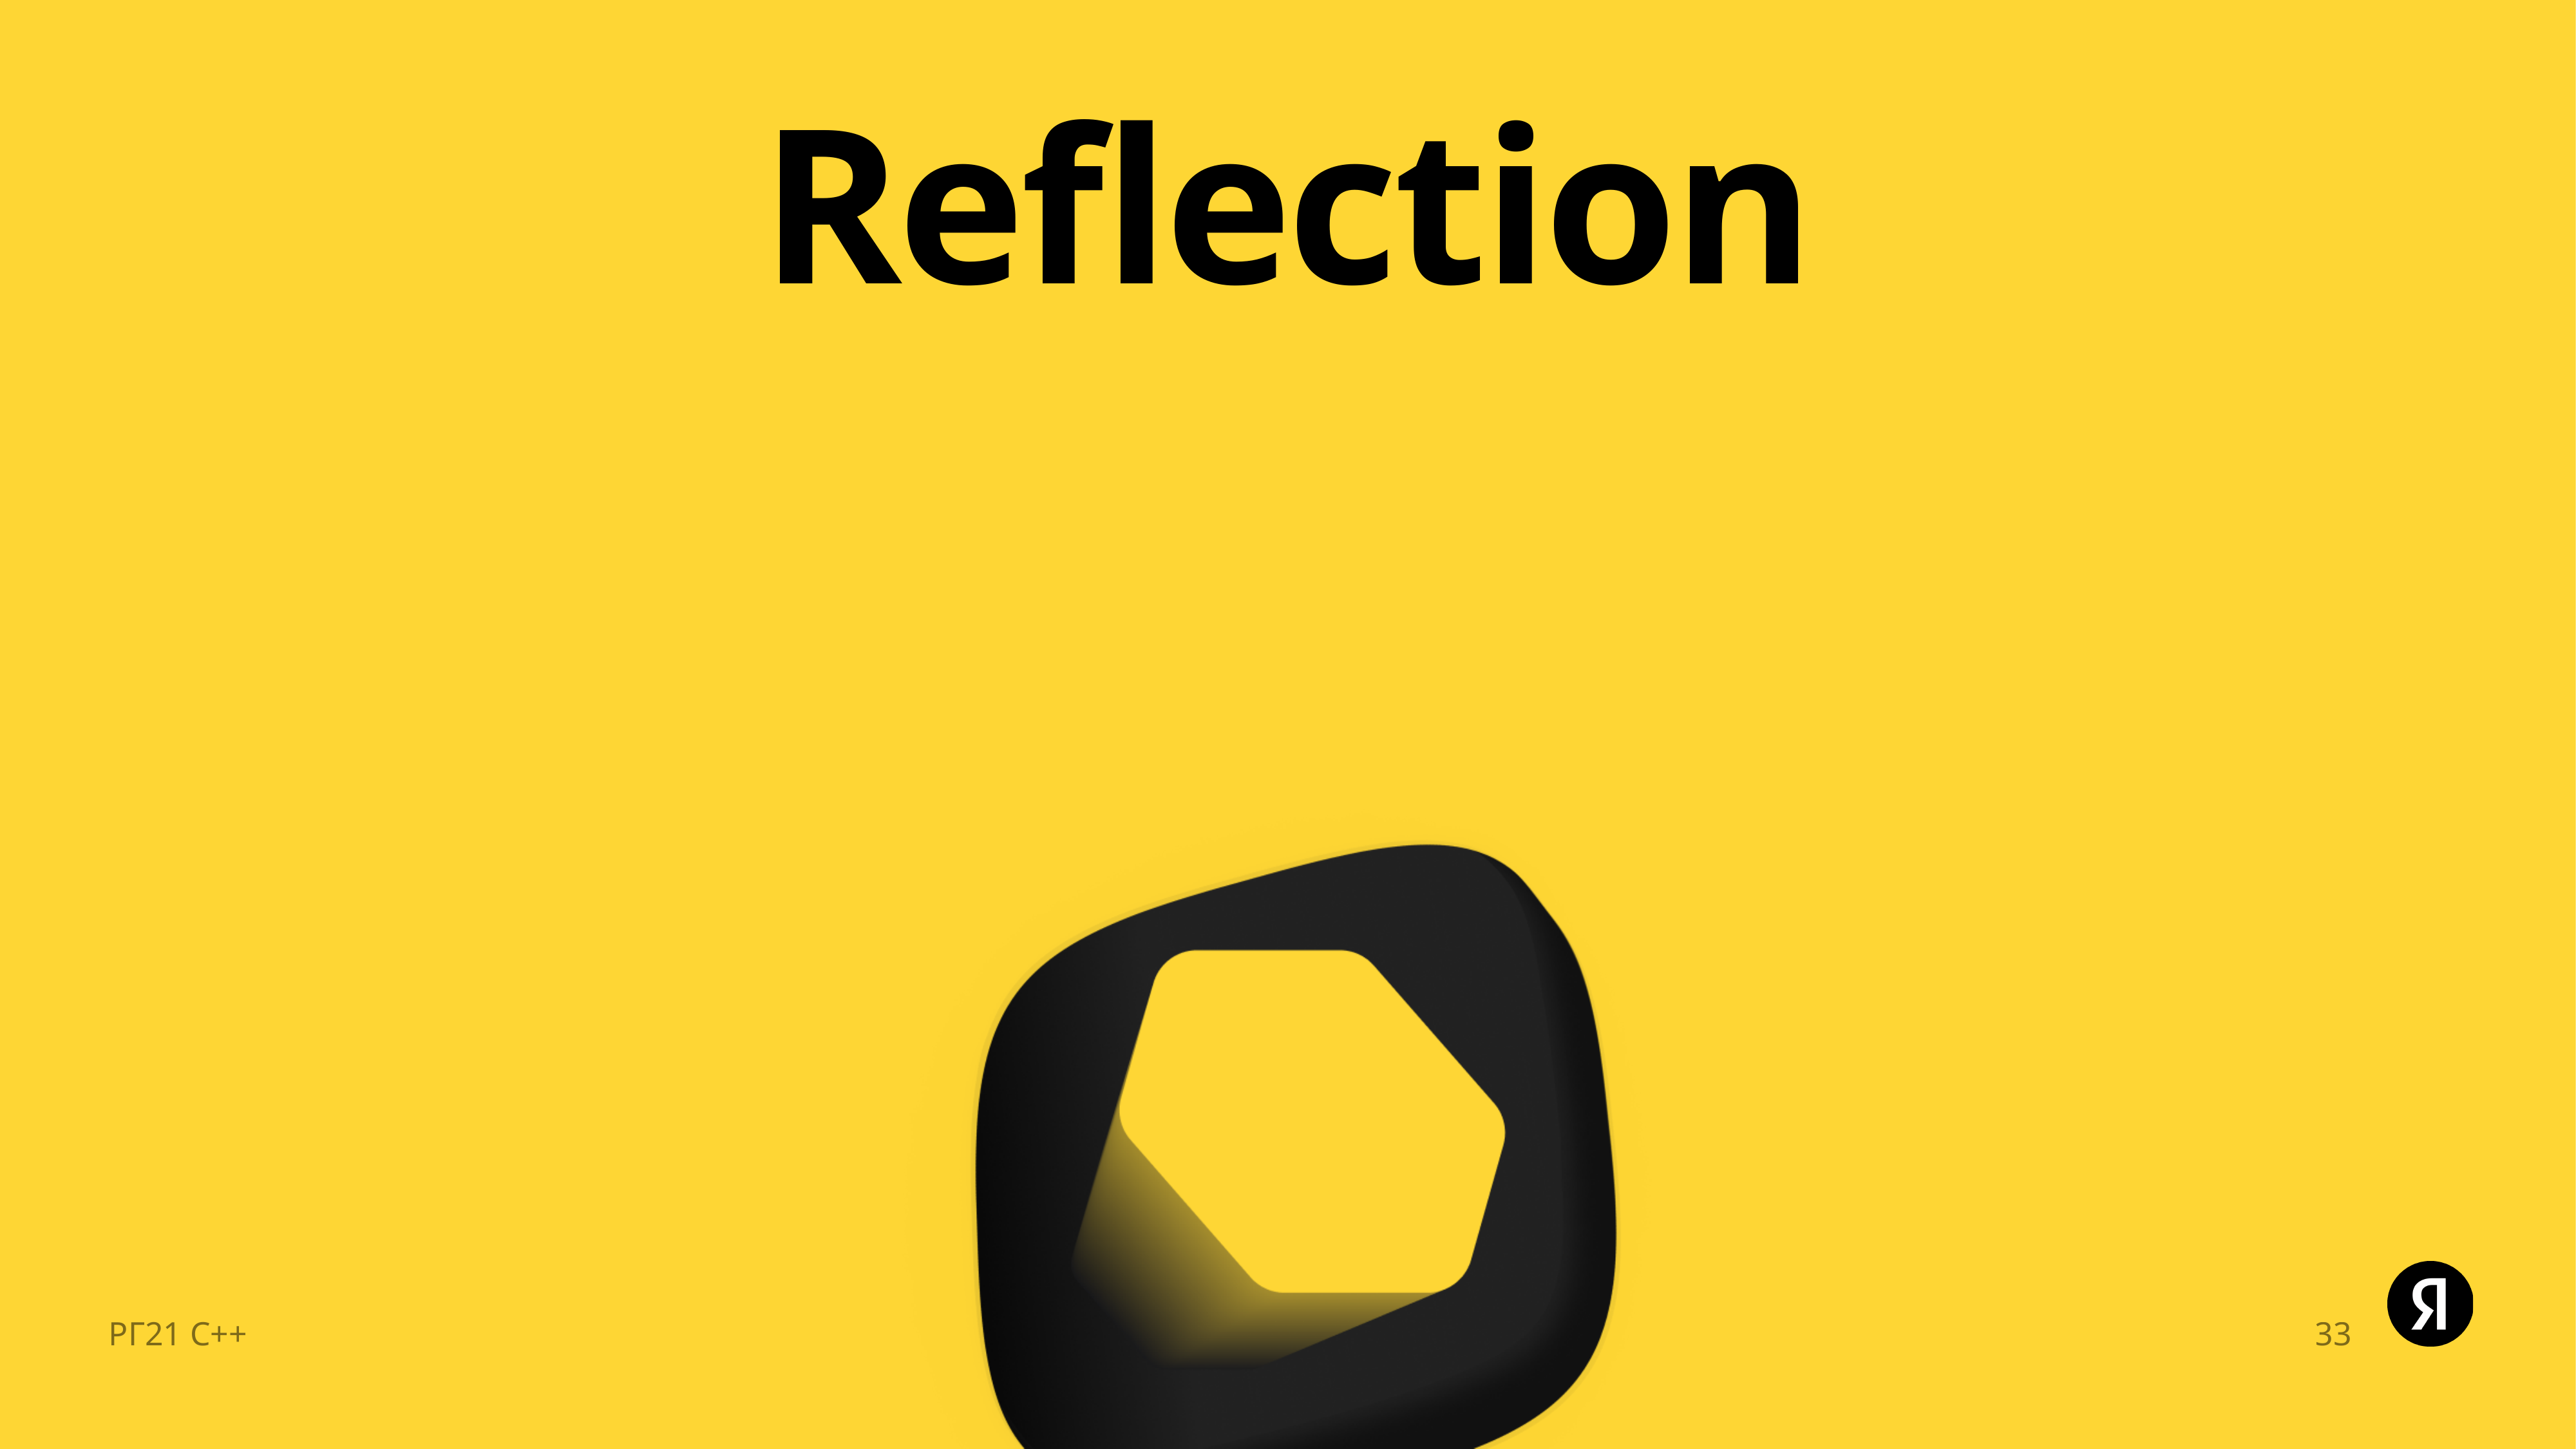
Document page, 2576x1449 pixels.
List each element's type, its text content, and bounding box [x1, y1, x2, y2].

picture [578, 782, 1938, 1449]
title Reflection [104, 97, 2471, 329]
picture [2387, 1261, 2474, 1347]
